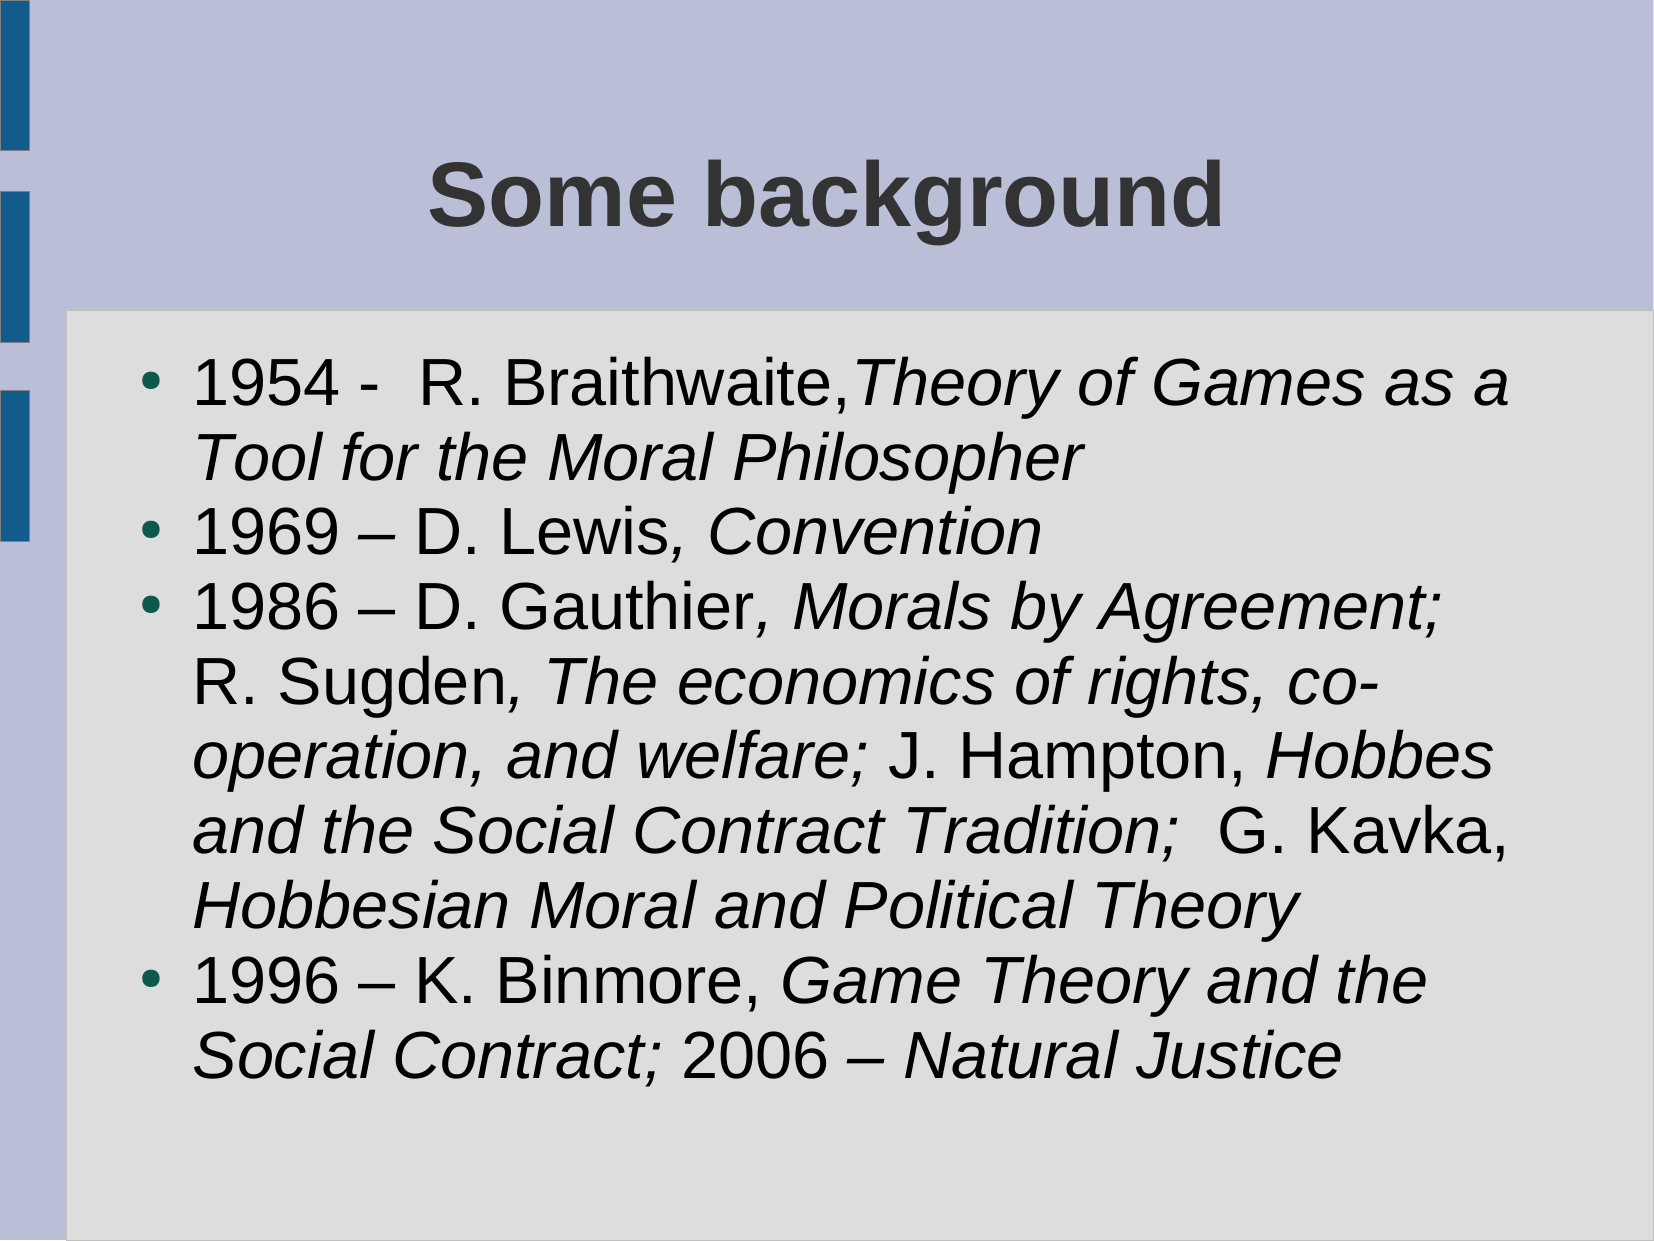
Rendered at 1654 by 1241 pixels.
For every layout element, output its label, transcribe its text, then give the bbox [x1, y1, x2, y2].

title Some background [121, 91, 1534, 299]
list 1954 - R. Braithwaite,Theory of Games as a Tool for the Moral Philosopher 1969 – D. Lewis, Convention 1986 – D. Gauthier, Morals by Agreement; R. Sugden, The economics of rights, co-operation, and welfare; J. Hampton, Hobbes and the Social Contract Tradition; G. Kavka, Hobbesian Moral and Political Theory 1996 – K. Binmore, Game Theory and the Social Contract; 2006 – Natural Justice [121, 344, 1534, 1127]
